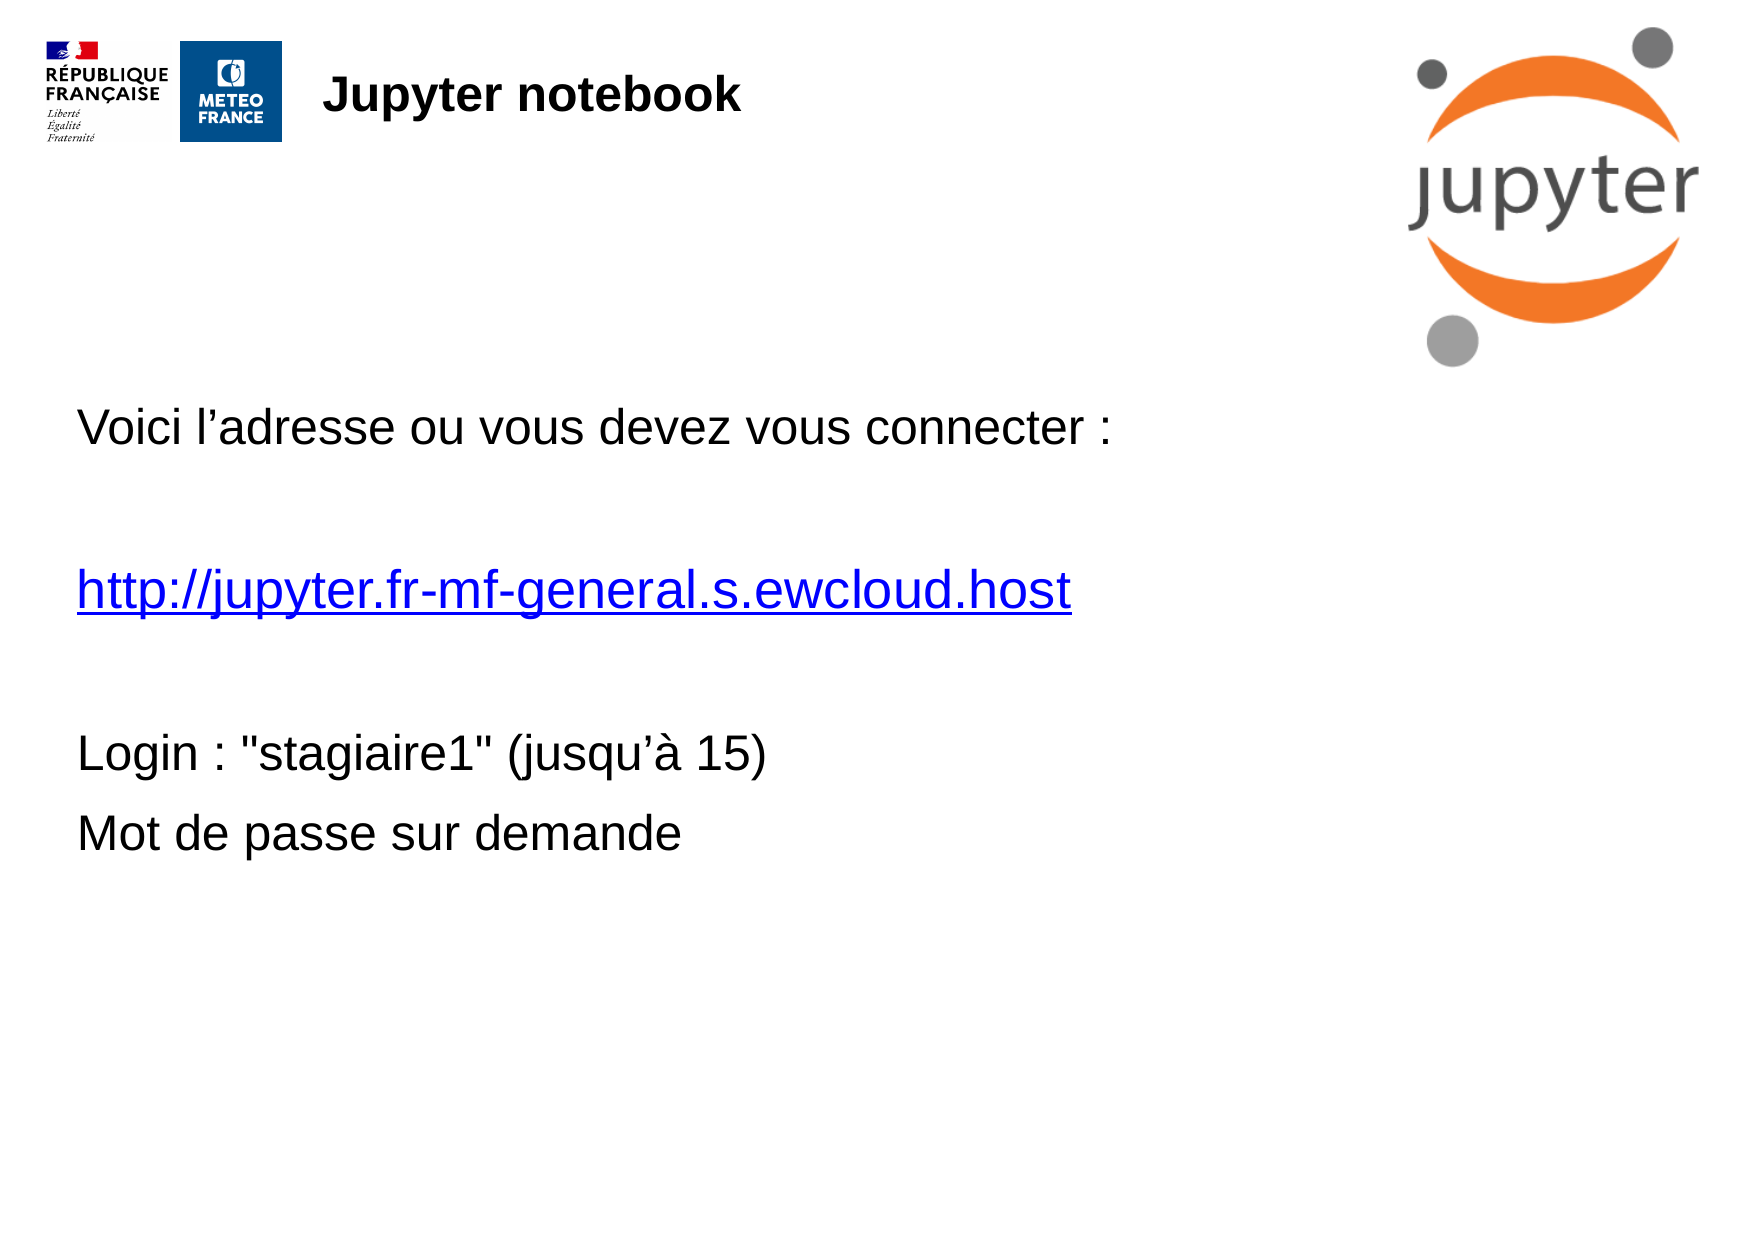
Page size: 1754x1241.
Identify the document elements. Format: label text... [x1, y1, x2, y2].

text_box Jupyter notebook [322, 40, 1394, 142]
picture [46, 41, 172, 142]
picture [1394, 0, 1713, 382]
picture [180, 41, 282, 142]
text_box Voici l’adresse ou vous devez vous connecter : http://jupyter.fr-mf-general.s.ewcloud.host Login : "stagiaire1" (jusqu’à 15) Mot de passe sur demande [59, 394, 1684, 861]
